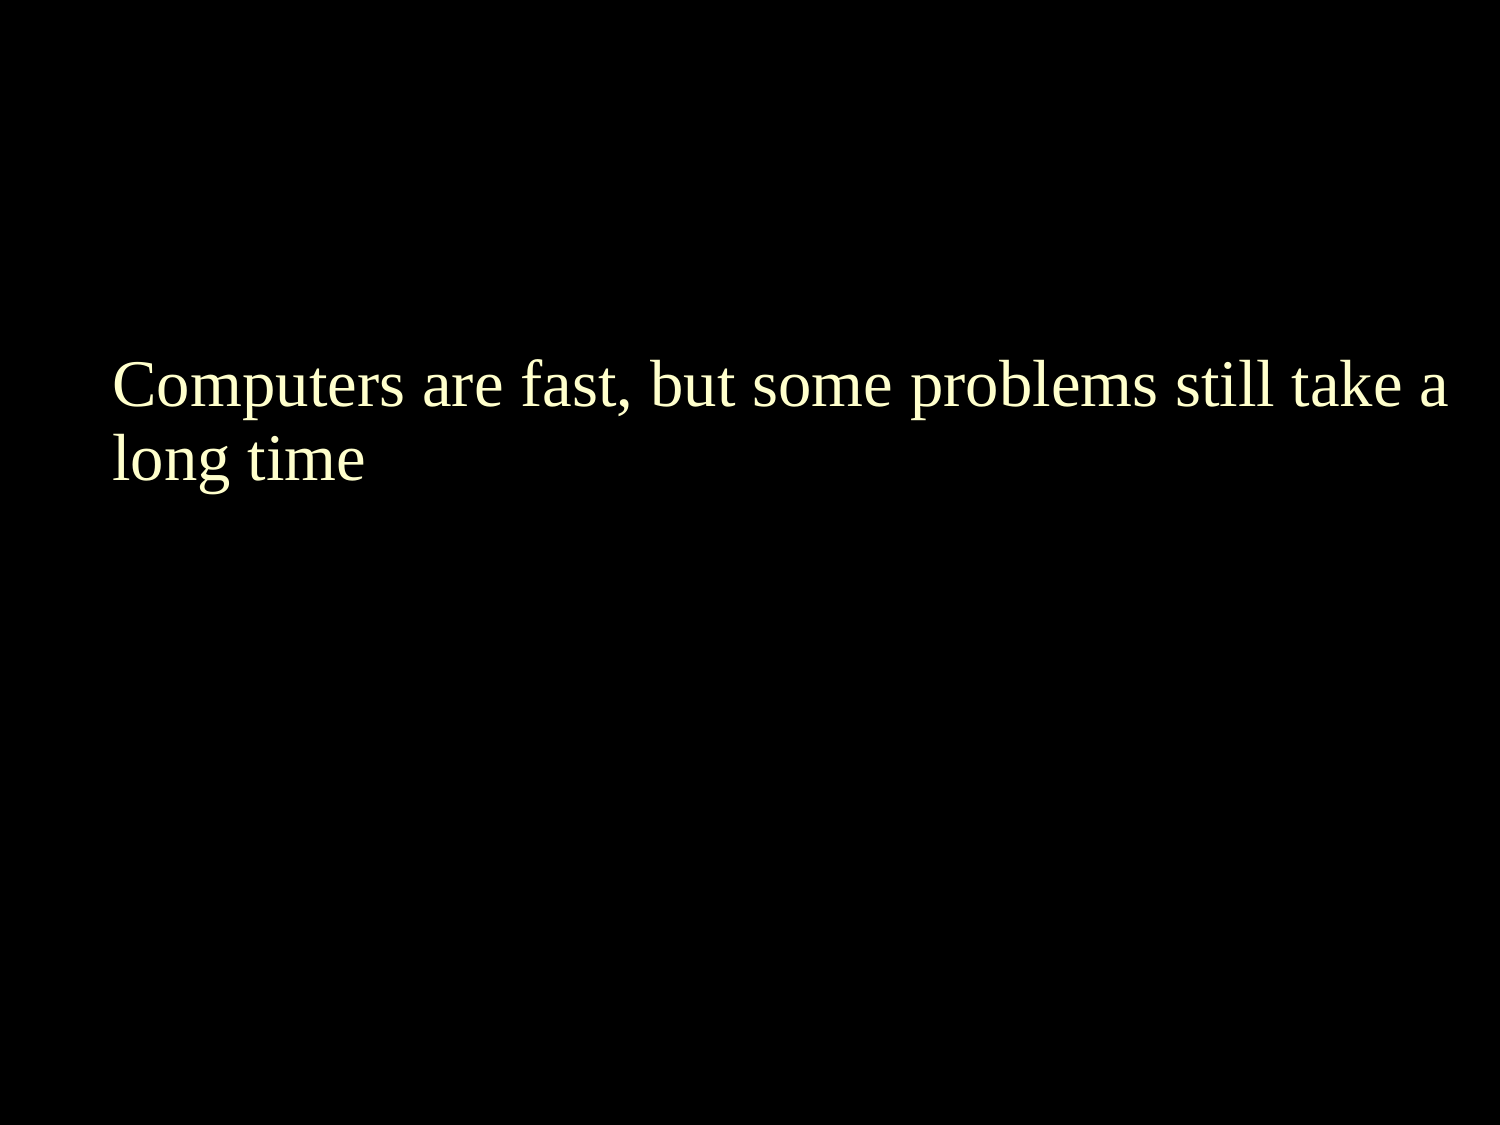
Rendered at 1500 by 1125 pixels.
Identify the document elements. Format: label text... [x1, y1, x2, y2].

list Computers are fast, but some problems still take a long time [112, 347, 1482, 1090]
